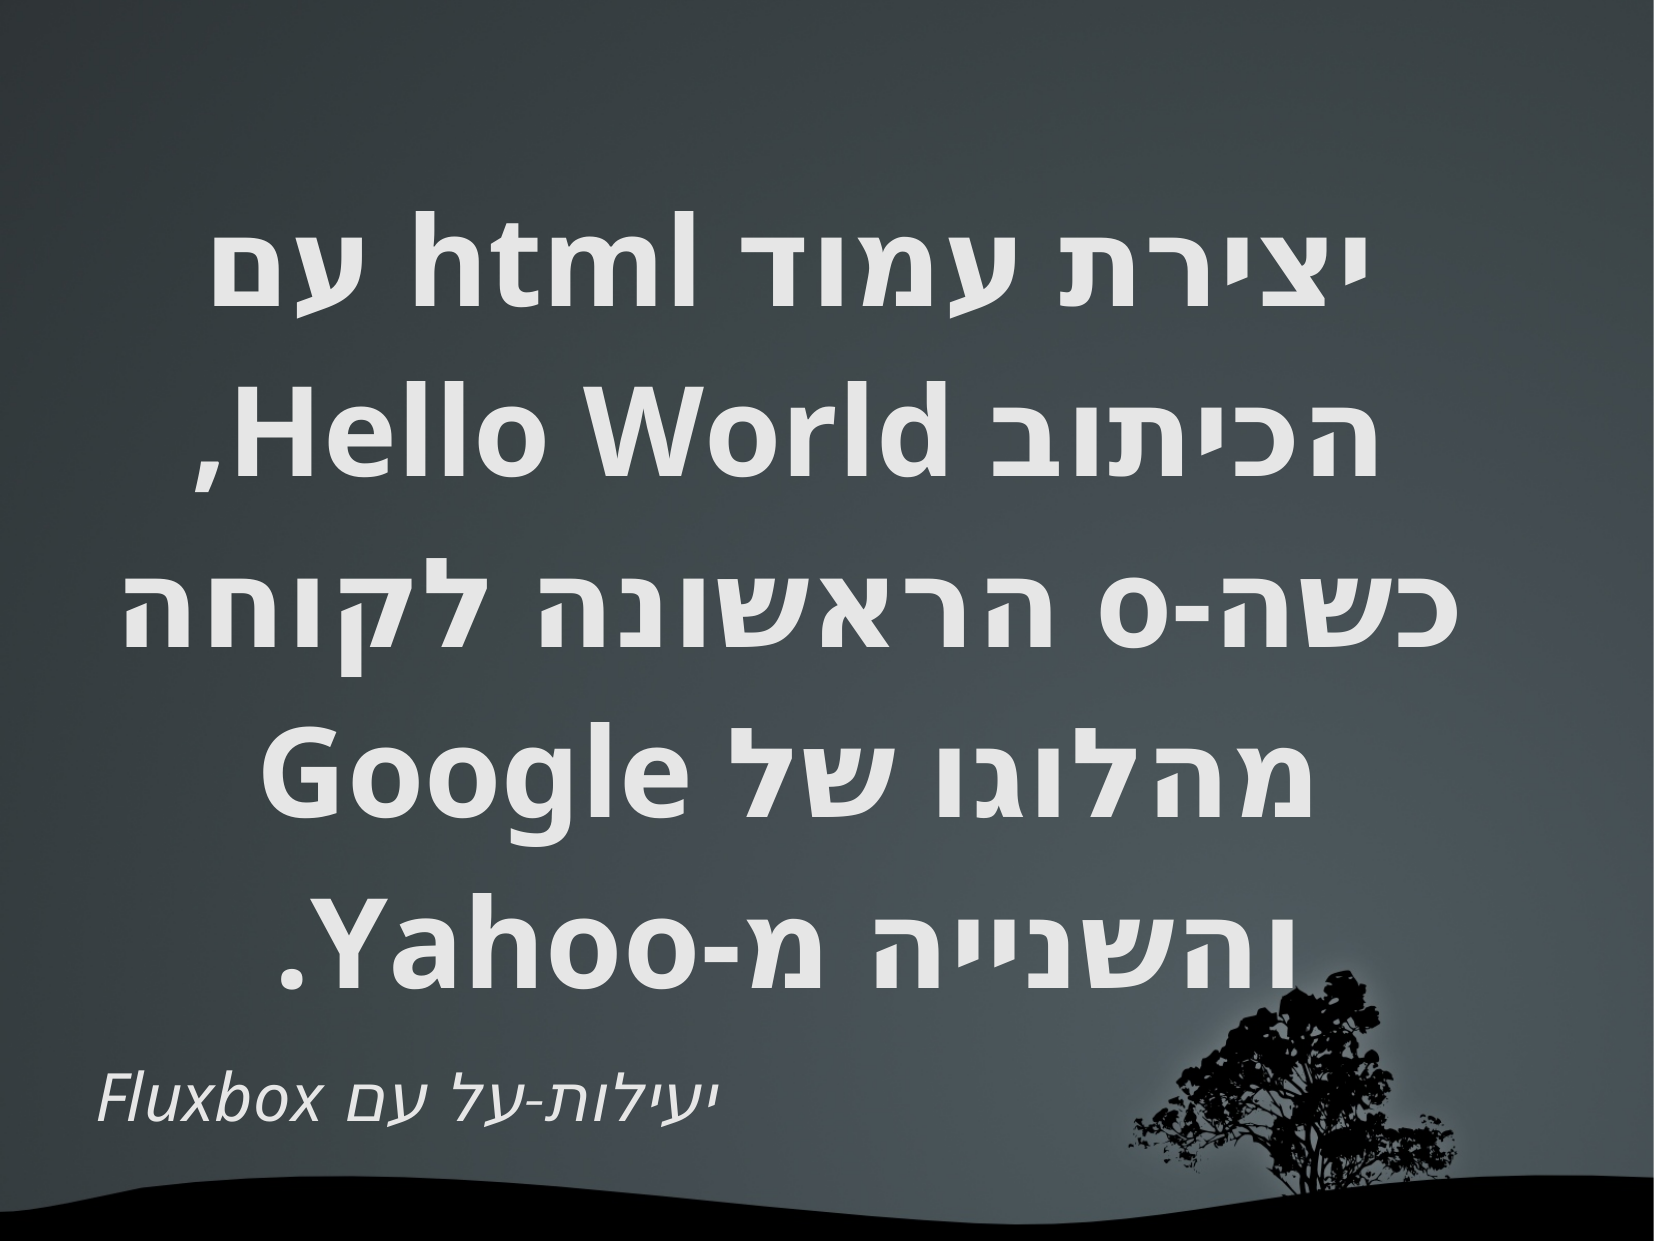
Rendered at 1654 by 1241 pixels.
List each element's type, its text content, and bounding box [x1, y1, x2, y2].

list יעילות-על עם Fluxbox [75, 1050, 788, 1126]
list יצירת עמוד html עם הכיתוב Hello World, כשה-o הראשונה לקוחה מהלוגו של Google והשנייה מ-Yahoo. [112, 172, 1538, 863]
picture [0, 0, 1654, 1241]
